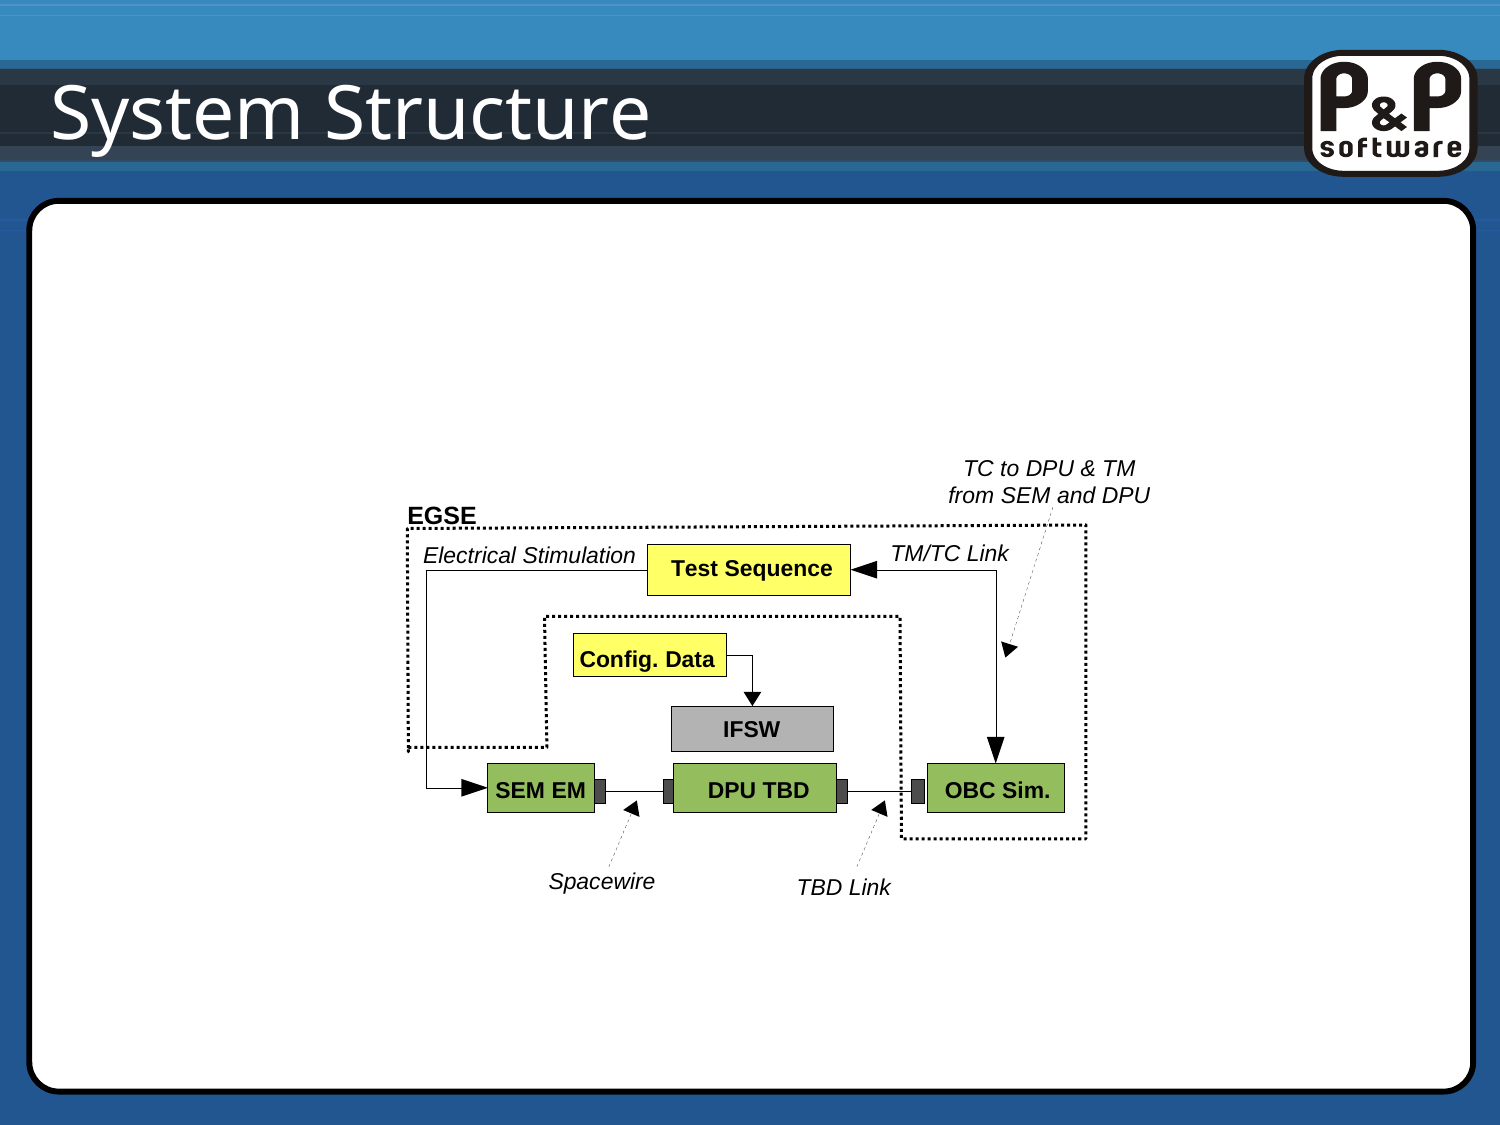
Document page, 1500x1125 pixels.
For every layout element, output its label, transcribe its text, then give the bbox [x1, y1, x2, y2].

text_box TM/TC Link [890, 539, 1046, 574]
text_box [663, 763, 848, 813]
picture [0, 0, 1500, 239]
text_box DPU TBD [707, 776, 810, 804]
text_box TBD Link [796, 873, 919, 908]
text_box [671, 706, 834, 752]
text_box [647, 544, 851, 596]
title System Structure [50, 16, 1091, 204]
text_box [487, 763, 606, 813]
text_box [911, 779, 925, 804]
text_box [573, 633, 727, 677]
text_box IFSW [723, 715, 793, 743]
text_box OBC Sim. [944, 776, 1052, 804]
text_box Electrical Stimulation [423, 541, 637, 577]
text_box EGSE [407, 500, 478, 529]
text_box Test Sequence [671, 554, 832, 582]
text_box Spacewire [548, 867, 671, 902]
text_box SEM EM [495, 776, 587, 804]
text_box TC to DPU & TM from SEM and DPU [948, 454, 1151, 509]
text_box Electrical Stimulation [427, 571, 637, 577]
text_box [927, 763, 1065, 813]
text_box Config. Data [579, 645, 716, 673]
